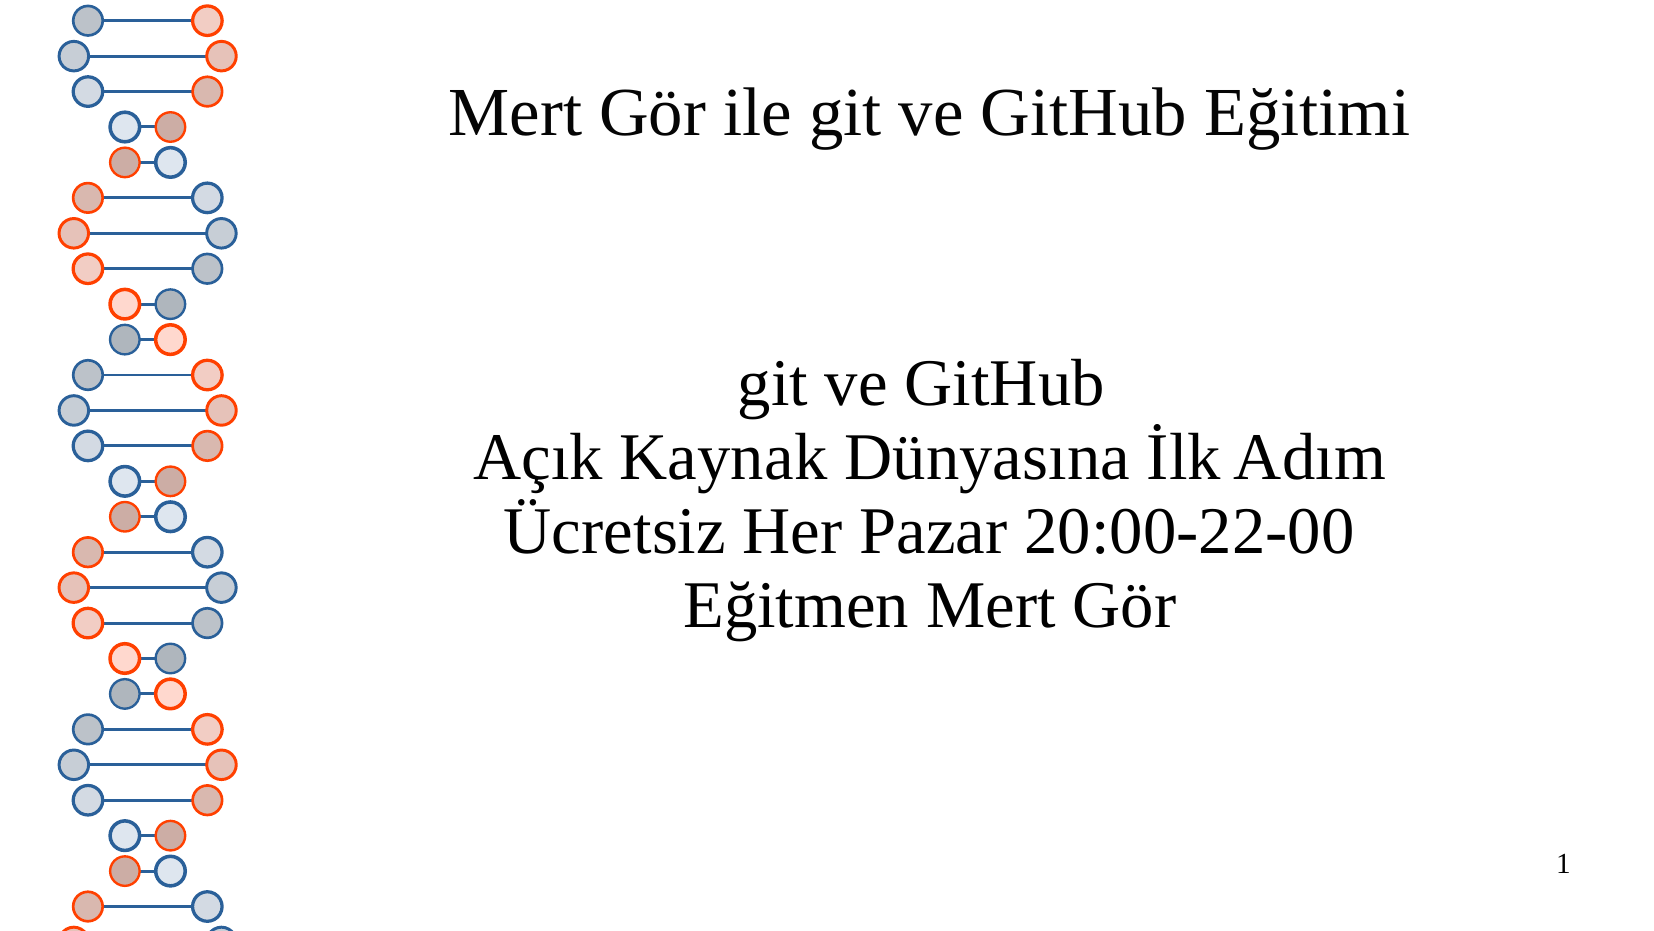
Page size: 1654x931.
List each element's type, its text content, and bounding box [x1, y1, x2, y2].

title Mert Gör ile git ve GitHub Eğitimi [265, 35, 1595, 189]
subtitle git ve GitHub Açık Kaynak Dünyasına İlk Adım Ücretsiz Her Pazar 20:00-22-00 Eğitmen Mert Gör [265, 224, 1595, 764]
